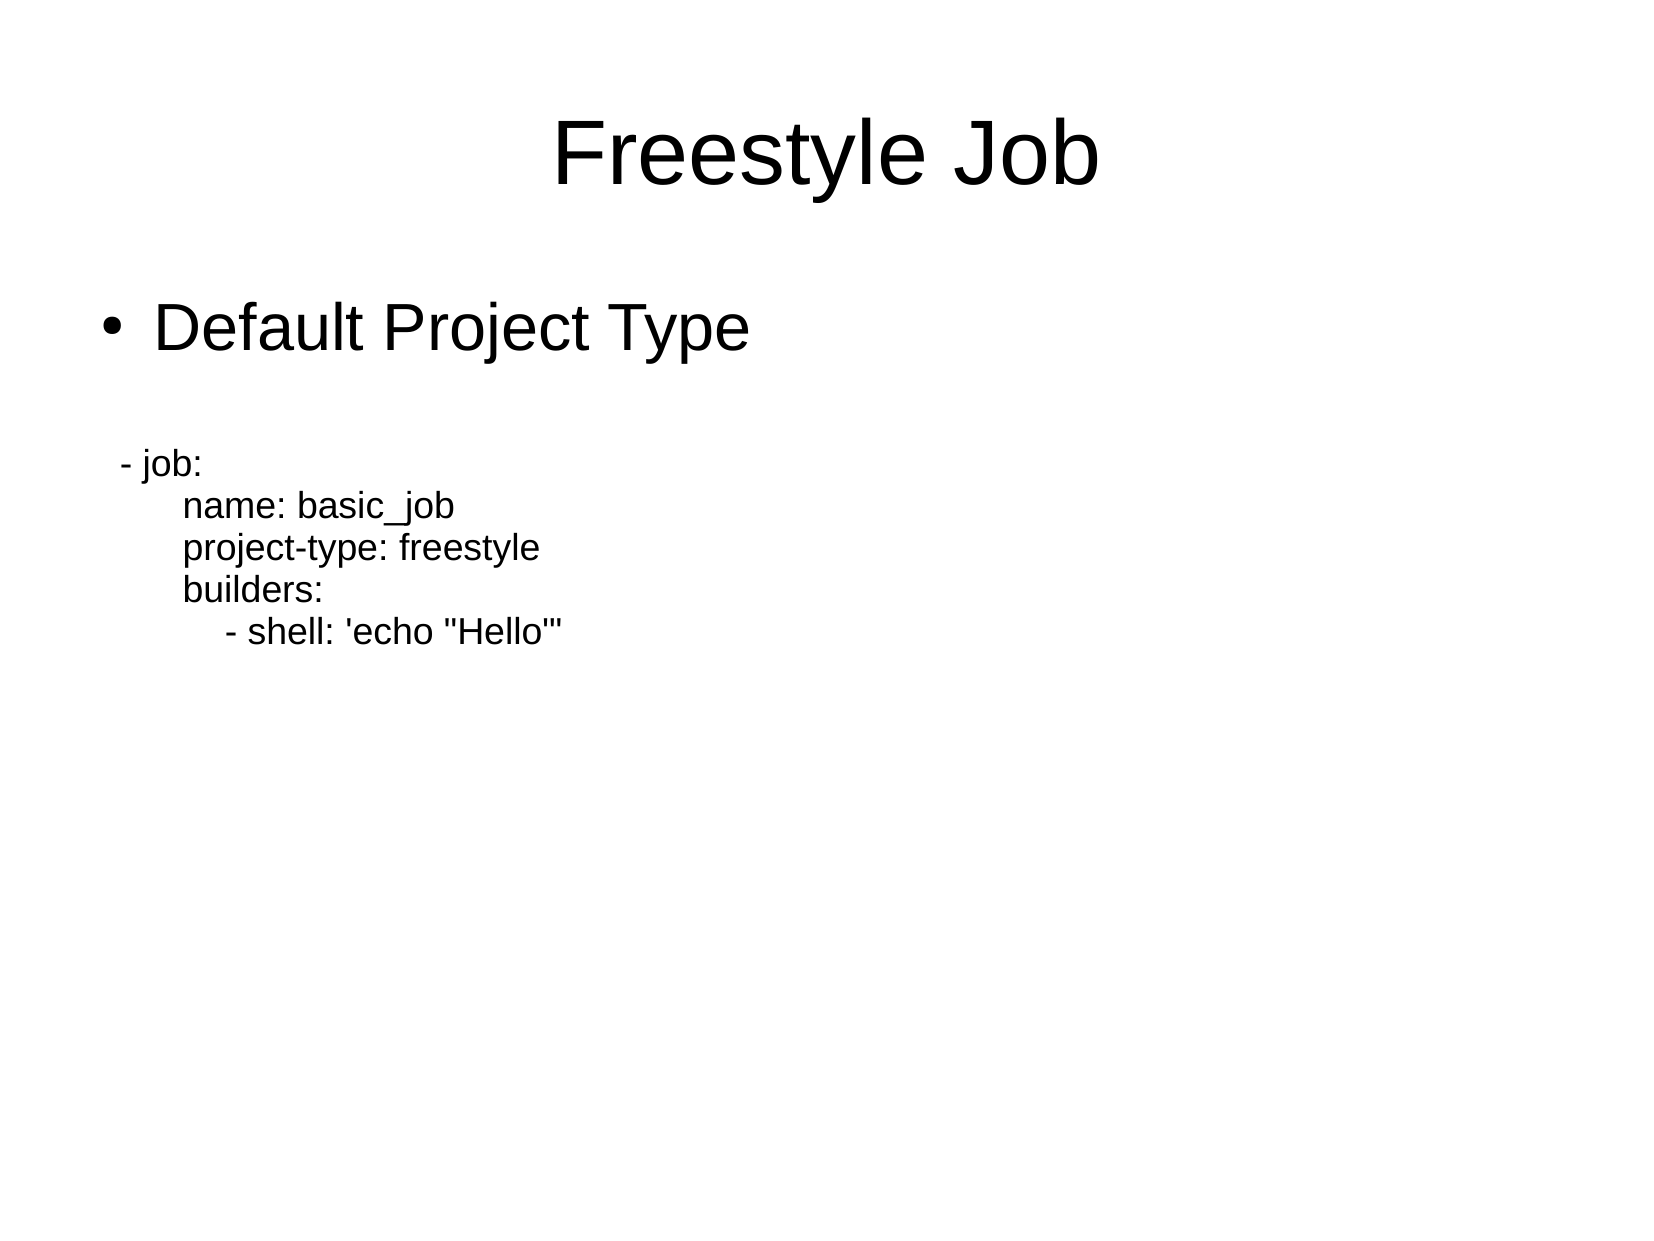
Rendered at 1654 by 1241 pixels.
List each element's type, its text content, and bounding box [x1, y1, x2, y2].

text_box - job: name: basic_job project-type: freestyle builders: - shell: 'echo "Hello"' [105, 435, 578, 702]
title Freestyle Job [82, 49, 1571, 257]
list Default Project Type [82, 290, 1571, 1010]
